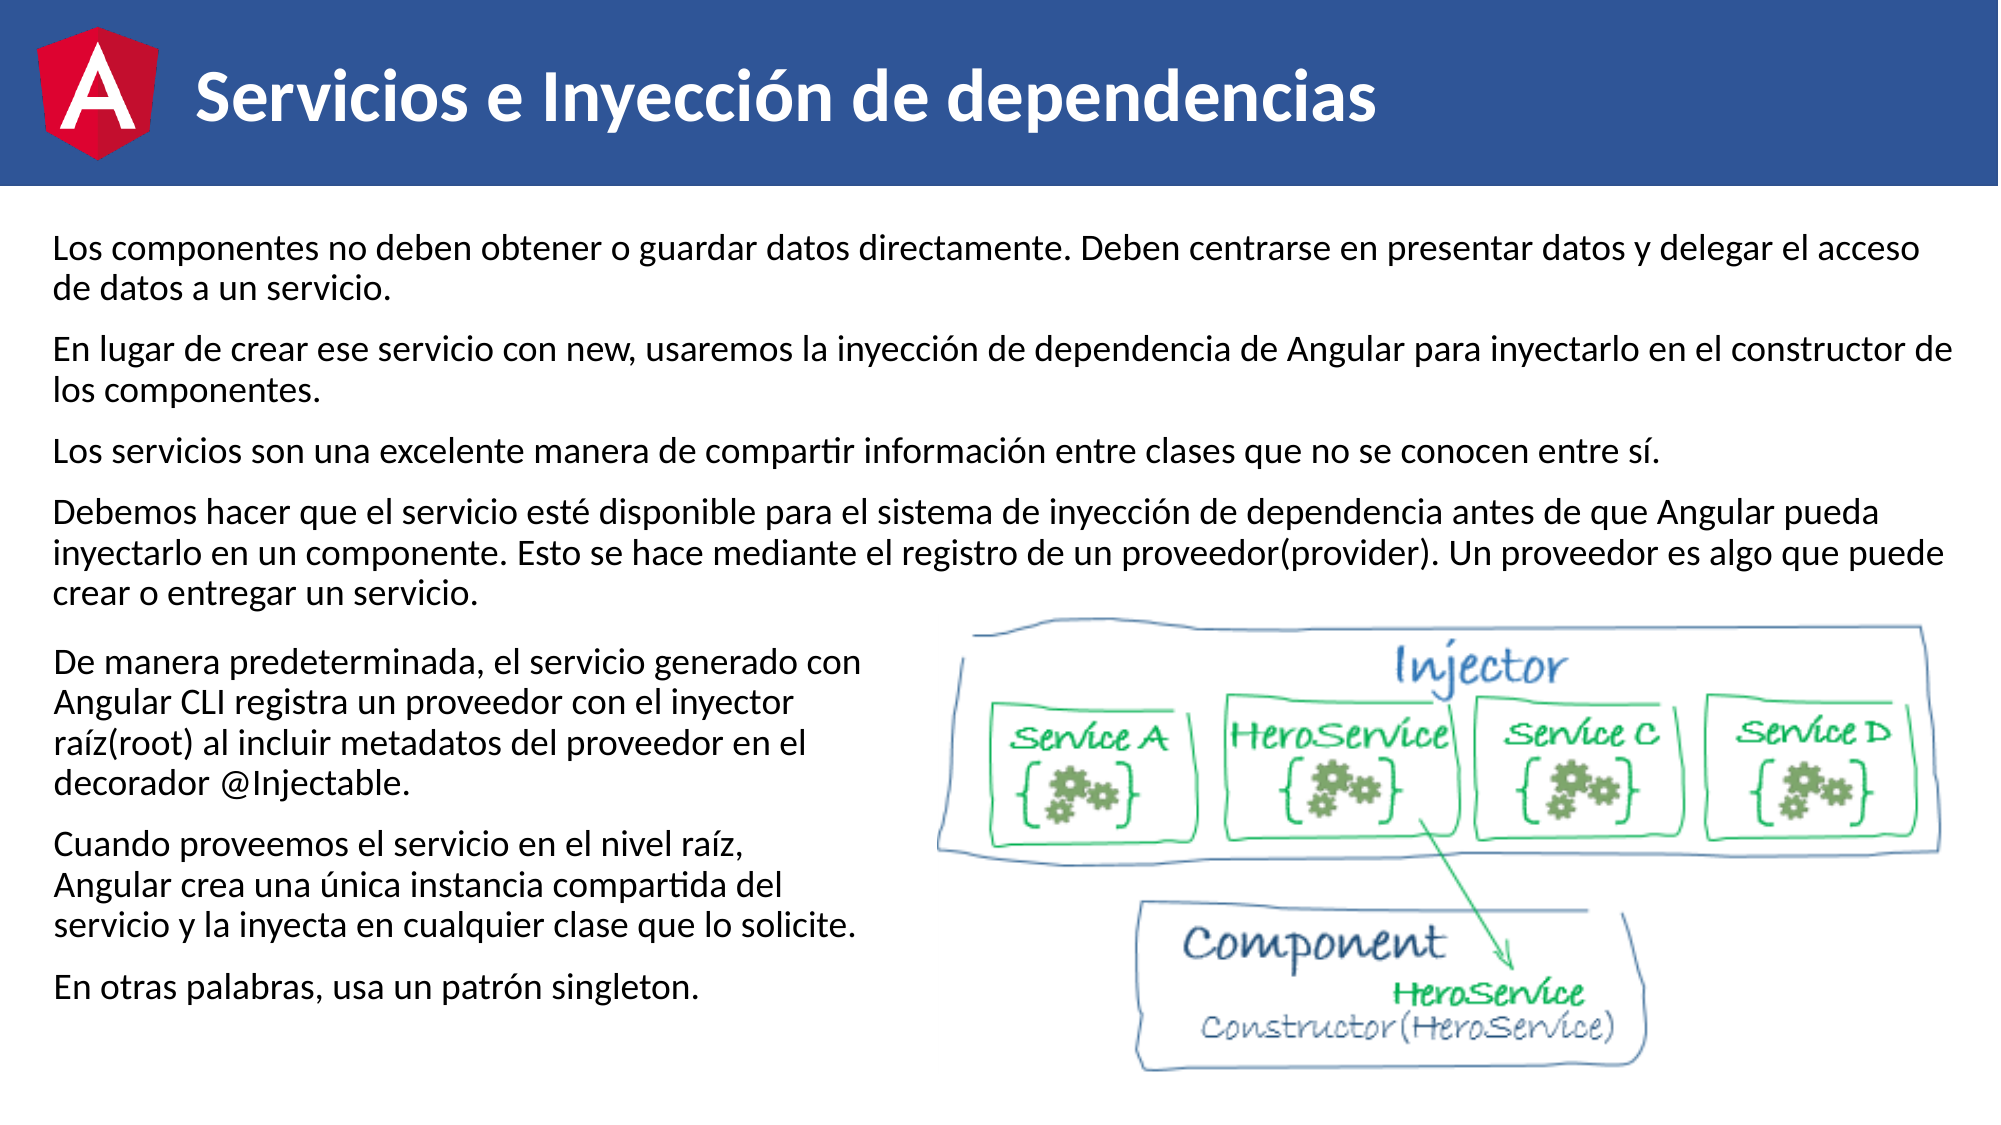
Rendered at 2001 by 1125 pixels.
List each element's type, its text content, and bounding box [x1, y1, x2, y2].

picture [937, 614, 1950, 1074]
text_box Servicios e Inyección de dependencias [180, 38, 1971, 145]
text_box De manera predeterminada, el servicio generado con Angular CLI registra un proveedor con el inyector raíz(root) al incluir metadatos del proveedor en el decorador @Injectable. Cuando proveemos el servicio en el nivel raíz, Angular crea una única instancia compartida del servicio y la inyecta en cualquier clase que lo solicite. En otras palabras, usa un patrón singleton. [38, 634, 886, 1019]
subtitle Los componentes no deben obtener o guardar datos directamente. Deben centrarse en presentar datos y delegar el acceso de datos a un servicio. En lugar de crear ese servicio con new, usaremos la inyección de dependencia de Angular para inyectarlo en el constructor de los componentes. Los servicios son una excelente manera de compartir información entre clases que no se conocen entre sí. Debemos hacer que el servicio esté disponible para el sistema de inyección de dependencia antes de que Angular pueda inyectarlo en un componente. Esto se hace mediante el registro de un proveedor(provider). Un proveedor es algo que puede crear o entregar un servicio. [37, 220, 1972, 631]
picture [16, 6, 179, 173]
text_box [0, 0, 1997, 185]
